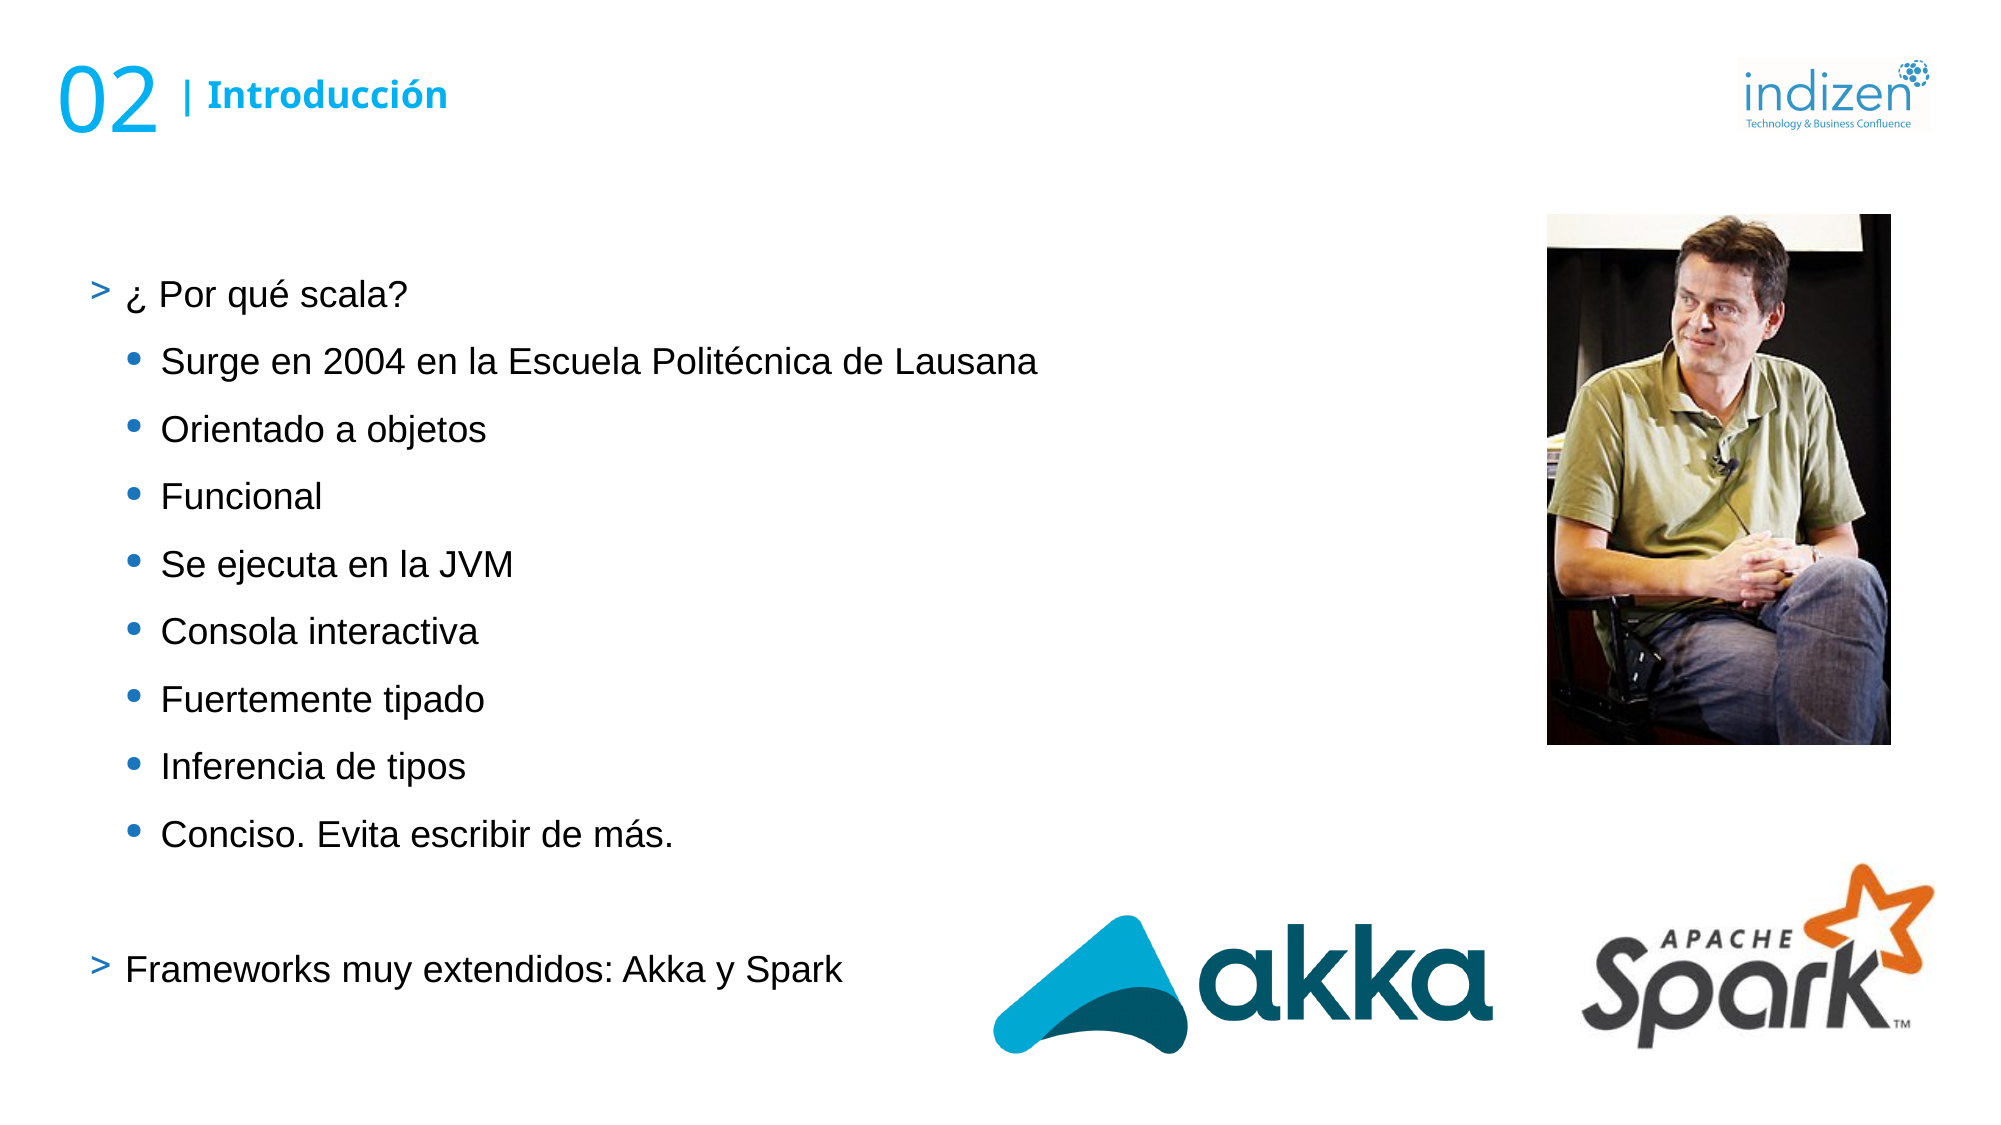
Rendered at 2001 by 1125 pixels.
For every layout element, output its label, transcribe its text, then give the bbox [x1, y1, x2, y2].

picture [968, 873, 1509, 1097]
text_box 02 [41, 45, 1392, 127]
text_box 02 [69, 72, 96, 126]
text_box | Introducción [157, 60, 1276, 126]
picture [1547, 214, 1891, 745]
picture [1737, 57, 1931, 133]
text_box ¿ Por qué scala? Surge en 2004 en la Escuela Politécnica de Lausana Orientado a objetos Funcional Se ejecuta en la JVM Consola interactiva Fuertemente tipado Inferencia de tipos Conciso. Evita escribir de más. Frameworks muy extendidos: Akka y Spark [74, 239, 1935, 945]
picture [1580, 862, 1935, 1052]
